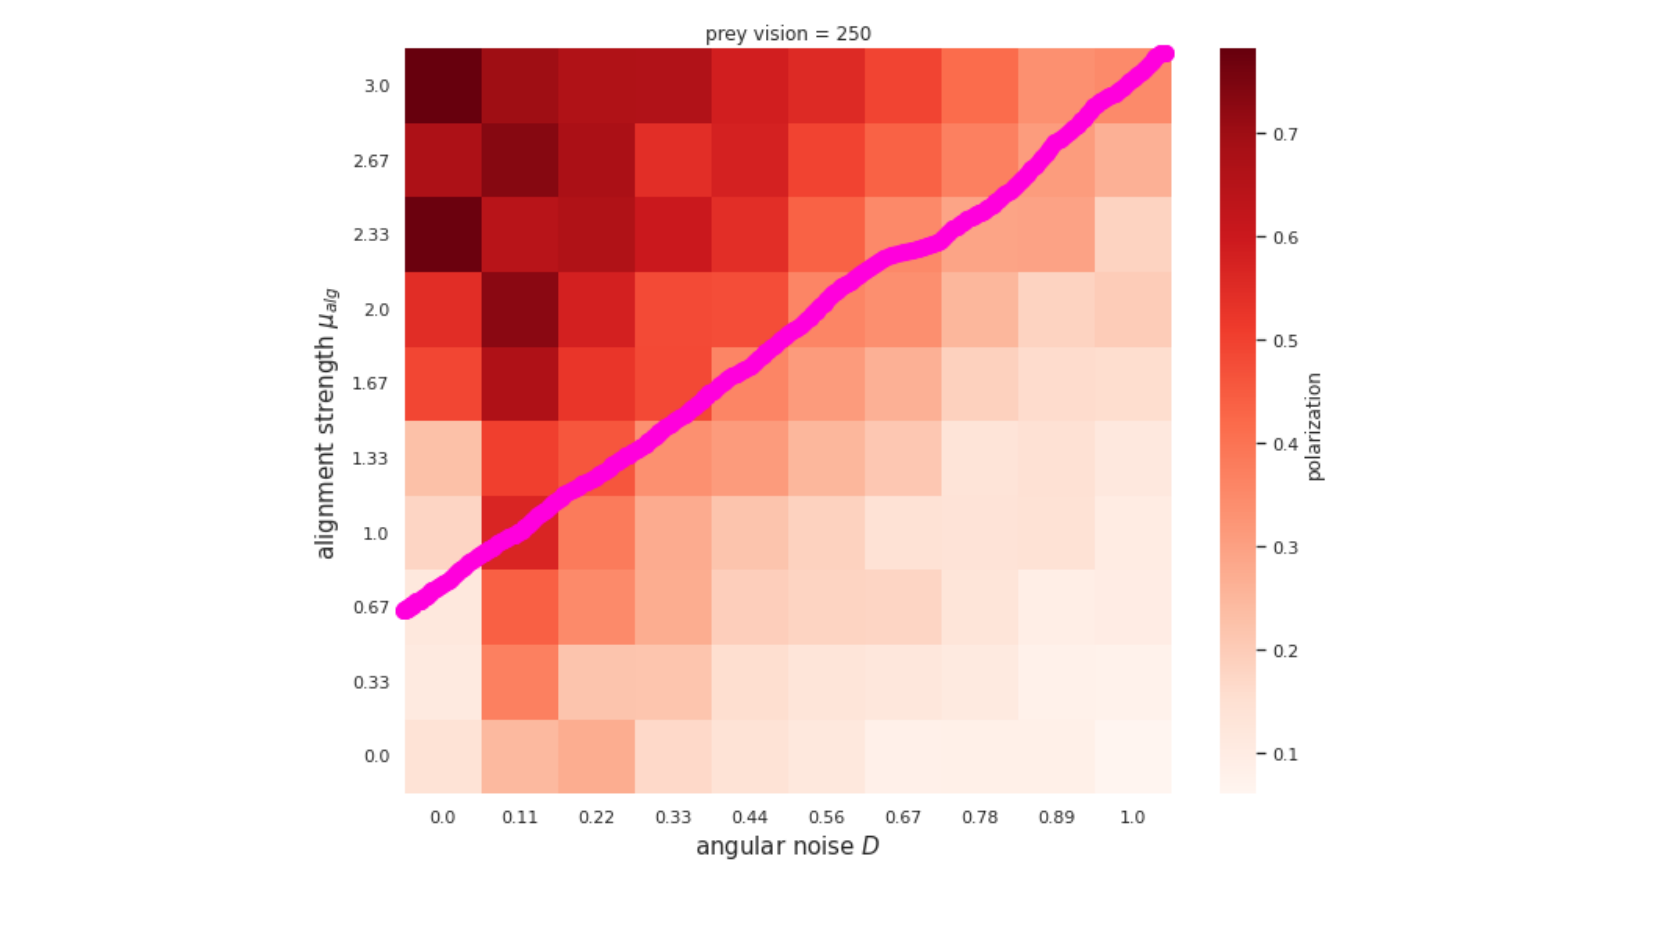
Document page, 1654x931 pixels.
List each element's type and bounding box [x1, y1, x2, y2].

picture [302, 14, 1336, 872]
